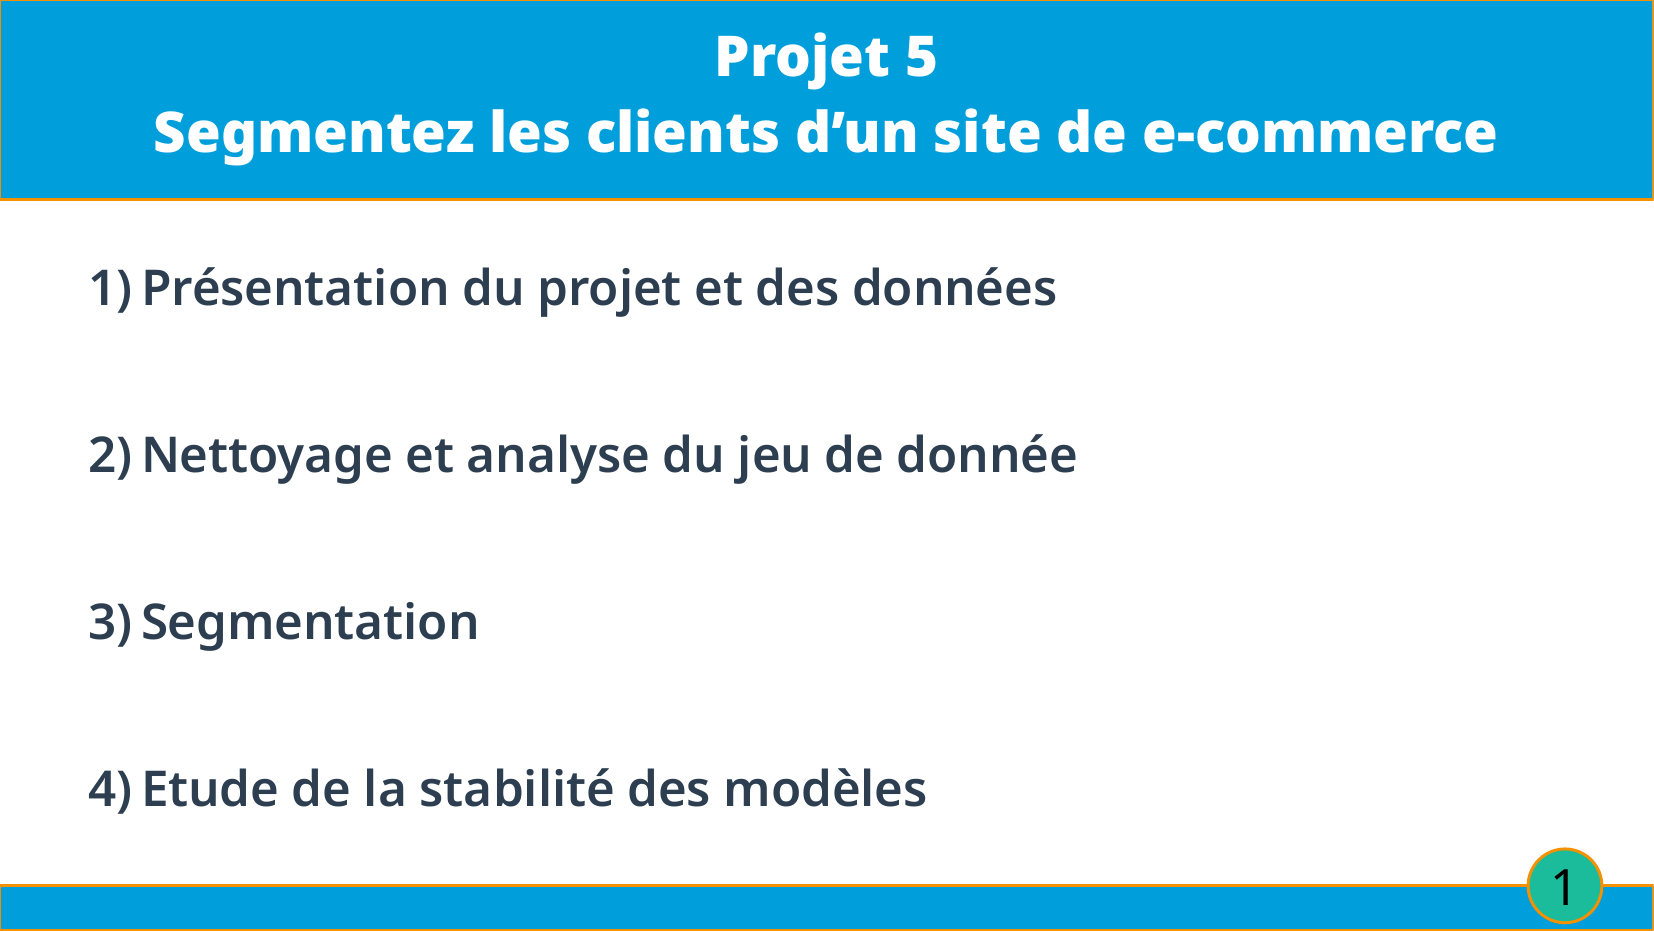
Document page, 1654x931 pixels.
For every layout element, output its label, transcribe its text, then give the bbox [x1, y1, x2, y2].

list Présentation du projet et des données Nettoyage et analyse du jeu de donnée Segmentation Etude de la stabilité des modèles [88, 252, 1569, 827]
title Projet 5 Segmentez les clients d’un site de e-commerce [82, 0, 1571, 189]
